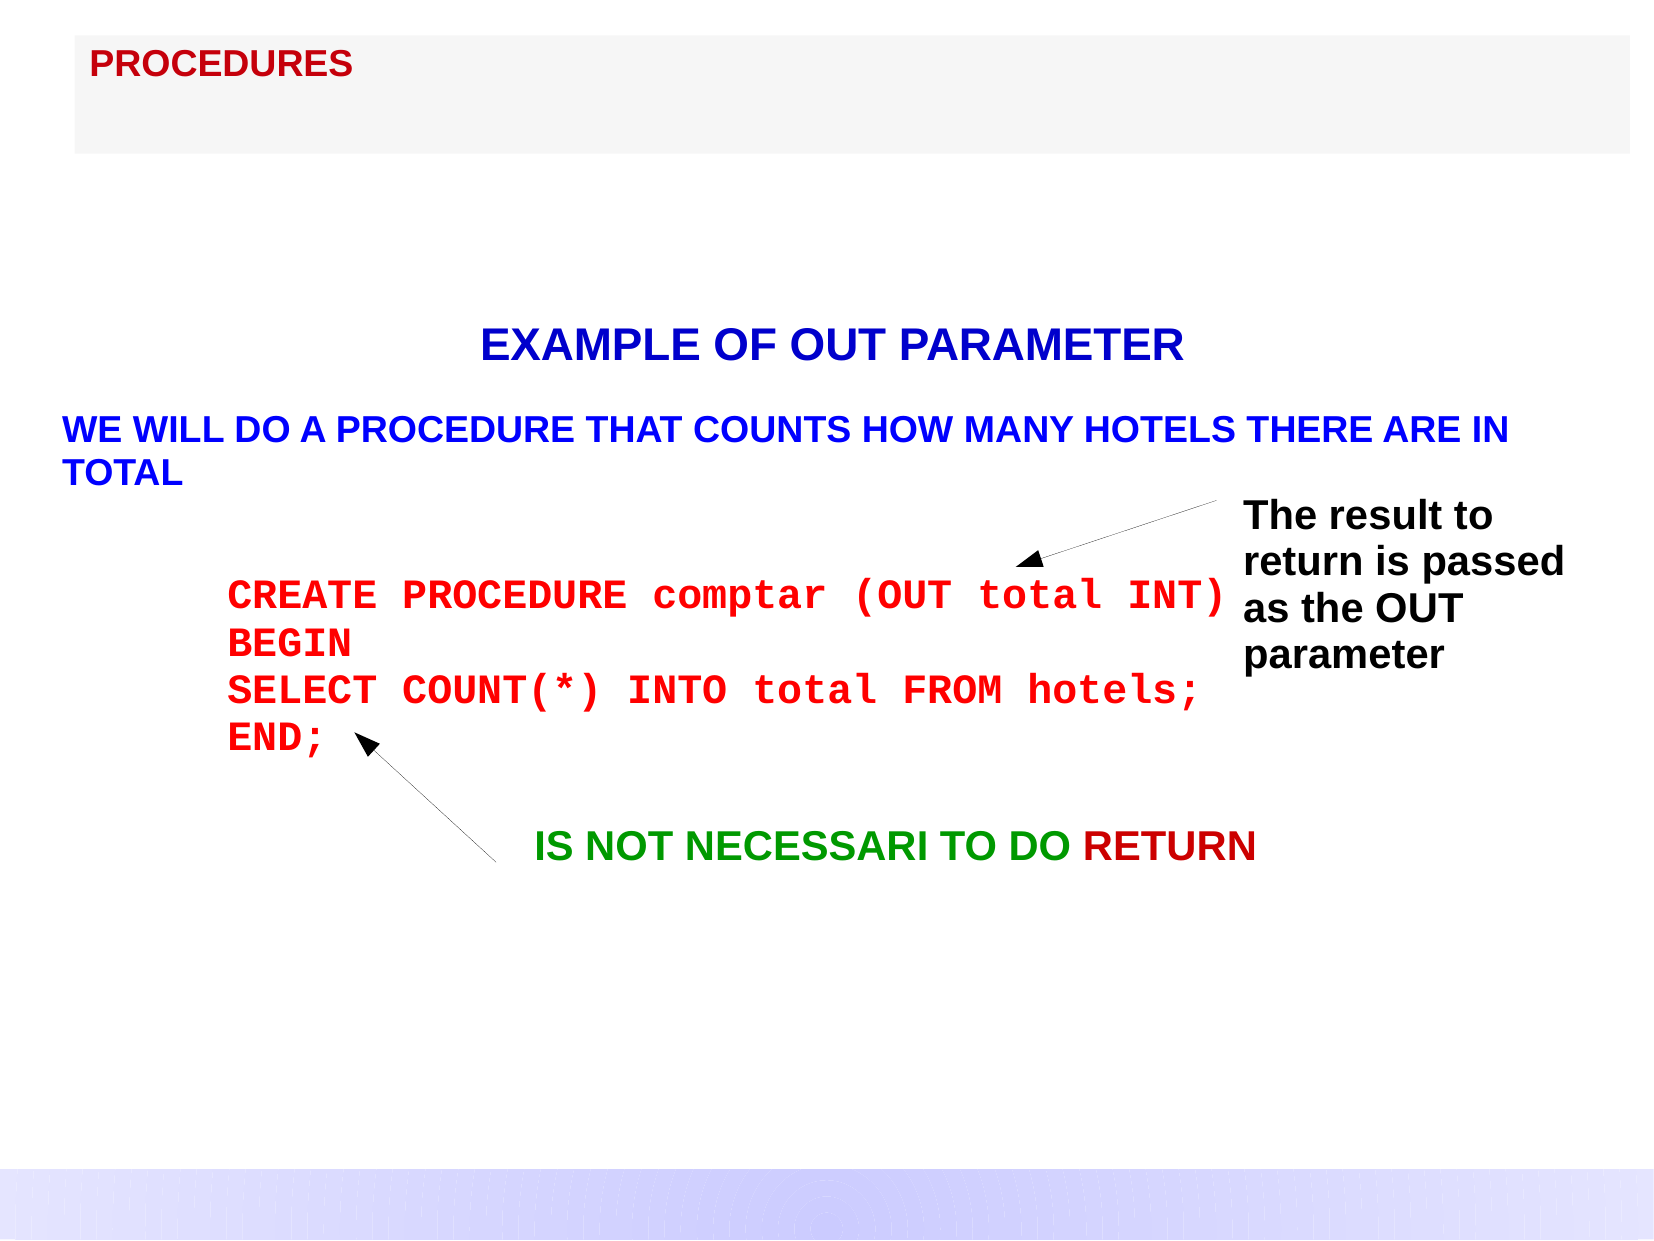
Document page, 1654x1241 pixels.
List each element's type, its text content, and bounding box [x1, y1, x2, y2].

text_box WE WILL DO A PROCEDURE THAT COUNTS HOW MANY HOTELS THERE ARE IN TOTAL [47, 401, 1595, 501]
text_box CREATE PROCEDURE comptar (OUT total INT) BEGIN SELECT COUNT(*) INTO total FROM hotels; END; [212, 566, 1489, 773]
text_box PROCEDURES [74, 35, 1630, 154]
text_box The result to return is passed as the OUT parameter [1228, 484, 1595, 689]
text_box EXAMPLE OF OUT PARAMETER [94, 311, 1571, 379]
text_box [0, 304, 1654, 1221]
text_box IS NOT NECESSARI TO DO RETURN [519, 814, 1477, 878]
